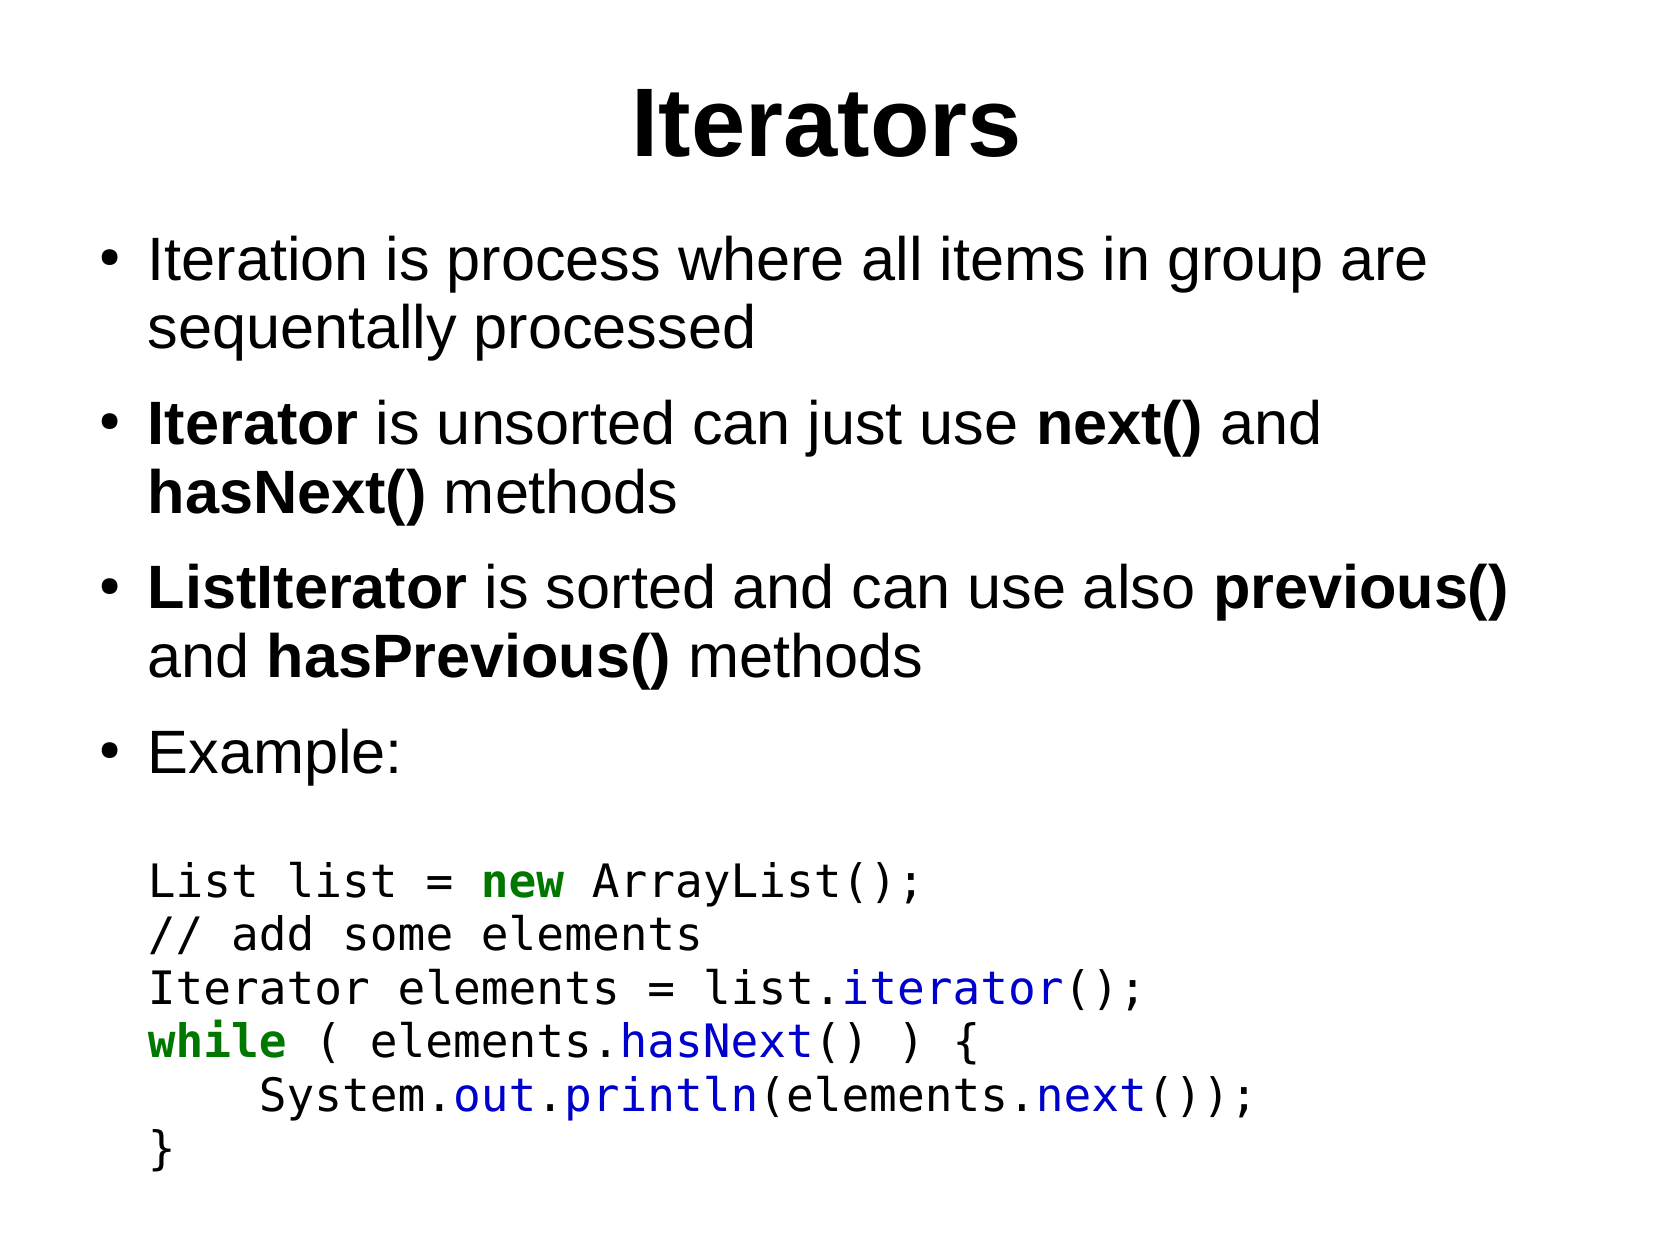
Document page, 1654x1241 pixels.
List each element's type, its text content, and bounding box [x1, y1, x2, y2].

list Iteration is process where all items in group are sequentally processed Iterator is unsorted can just use next() and hasNext() methods ListIterator is sorted and can use also previous() and hasPrevious() methods Example: List list = new ArrayList(); // add some elements Iterator elements = list.iterator(); while ( elements.hasNext() ) { System.out.println(elements.next()); } [82, 225, 1538, 1186]
title Iterators [82, 49, 1571, 196]
